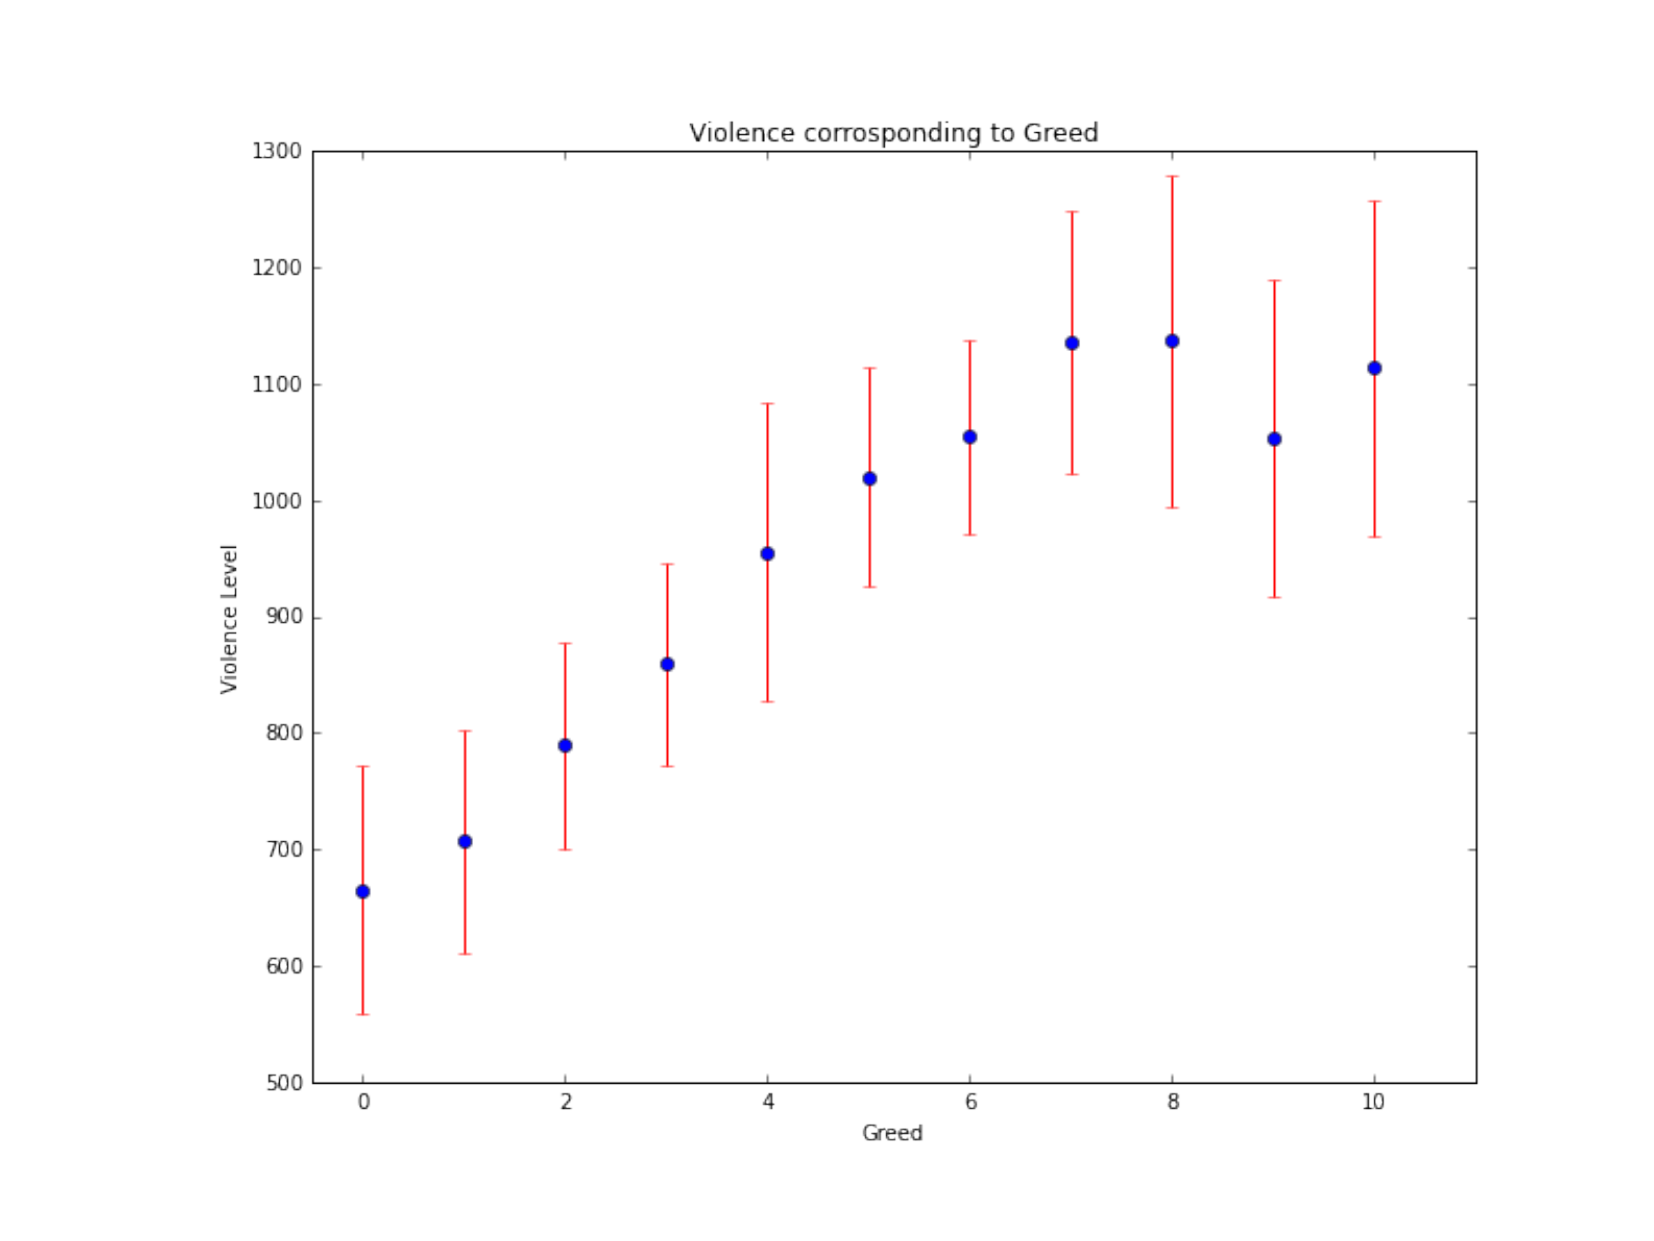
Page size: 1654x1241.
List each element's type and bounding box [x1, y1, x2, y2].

picture [208, 107, 1491, 1158]
